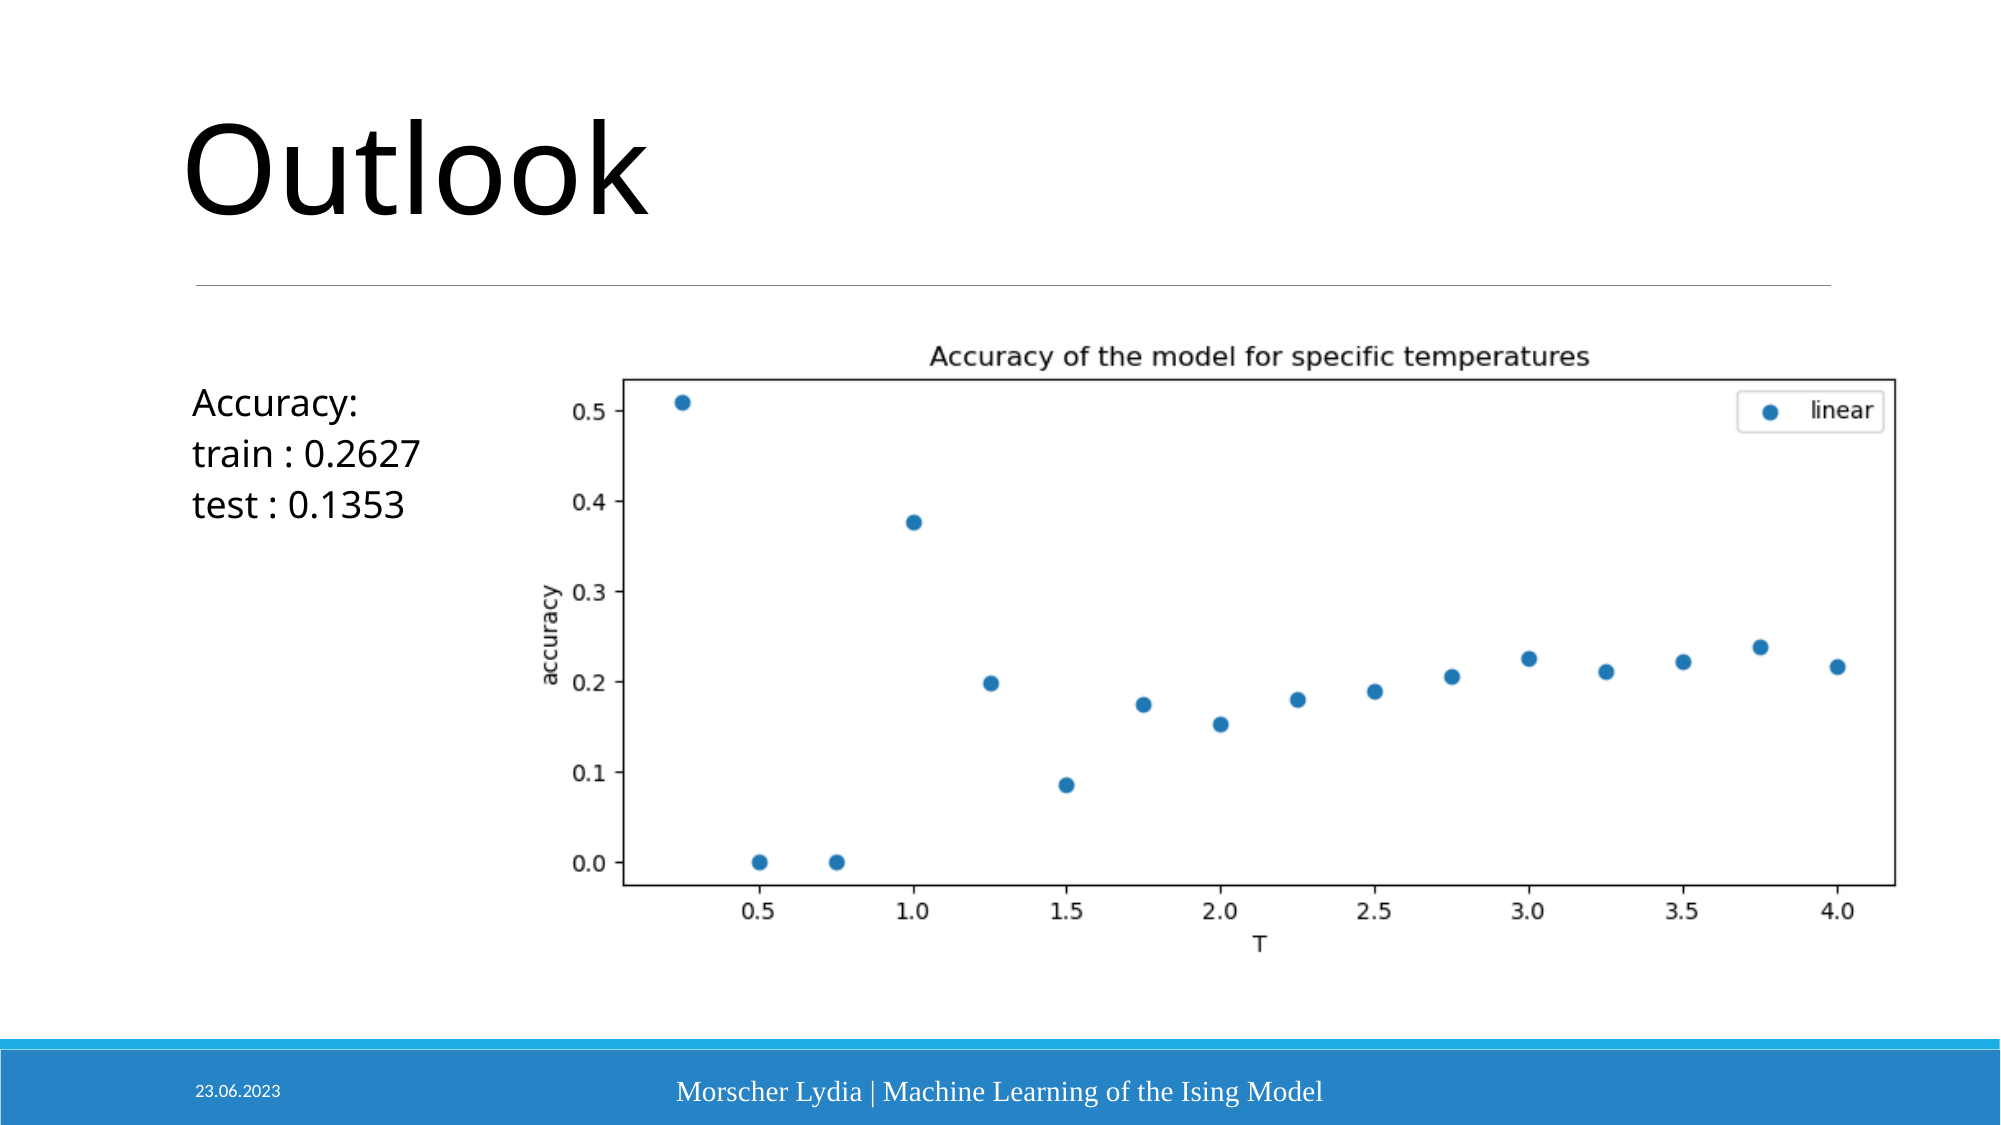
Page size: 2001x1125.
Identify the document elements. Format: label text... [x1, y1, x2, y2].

title Outlook [180, 47, 1831, 285]
picture [523, 330, 1911, 972]
text_box Accuracy: train : 0.2627 test : 0.1353 [177, 368, 424, 519]
